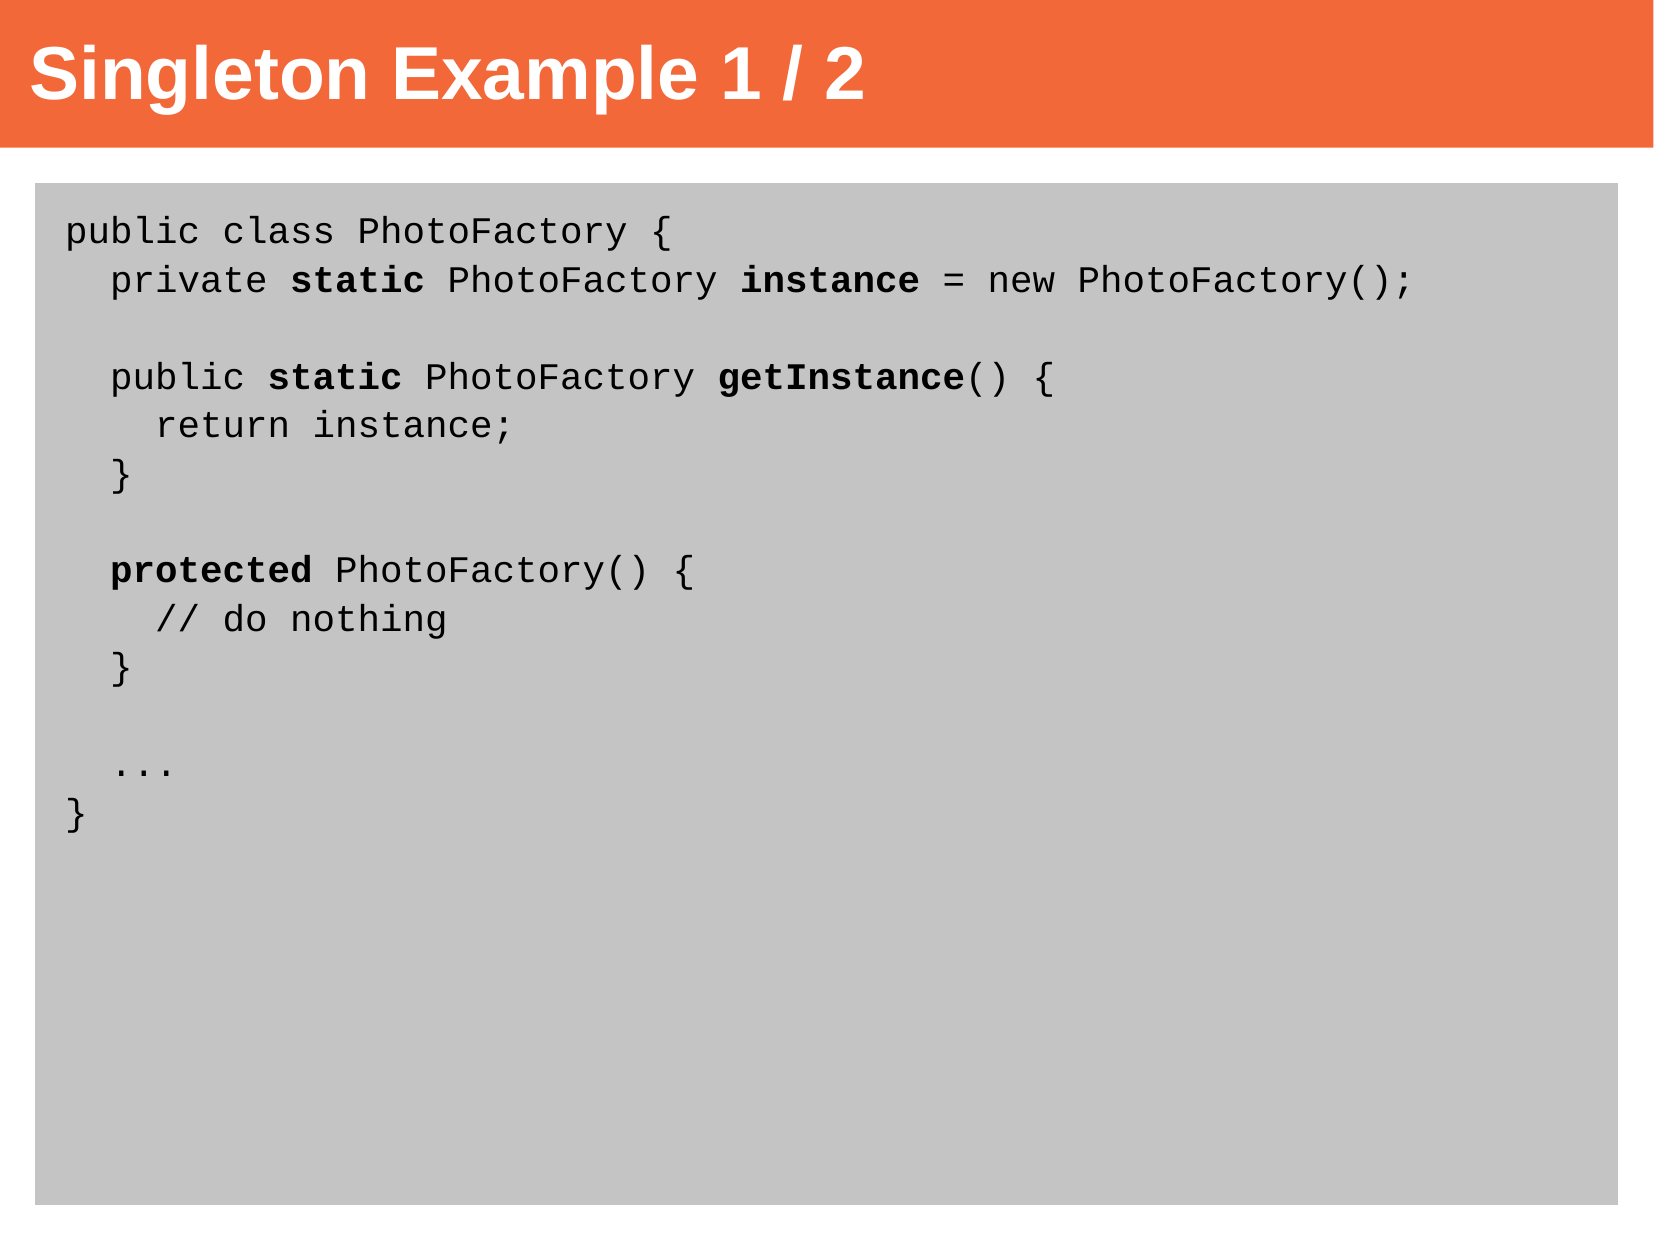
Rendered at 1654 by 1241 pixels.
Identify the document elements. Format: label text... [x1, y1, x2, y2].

list public class PhotoFactory { private static PhotoFactory instance = new PhotoFactory(); public static PhotoFactory getInstance() { return instance; } protected PhotoFactory() { // do nothing } ... } [29, 177, 1625, 1211]
title Singleton Example 1 / 2 [0, 0, 1654, 148]
